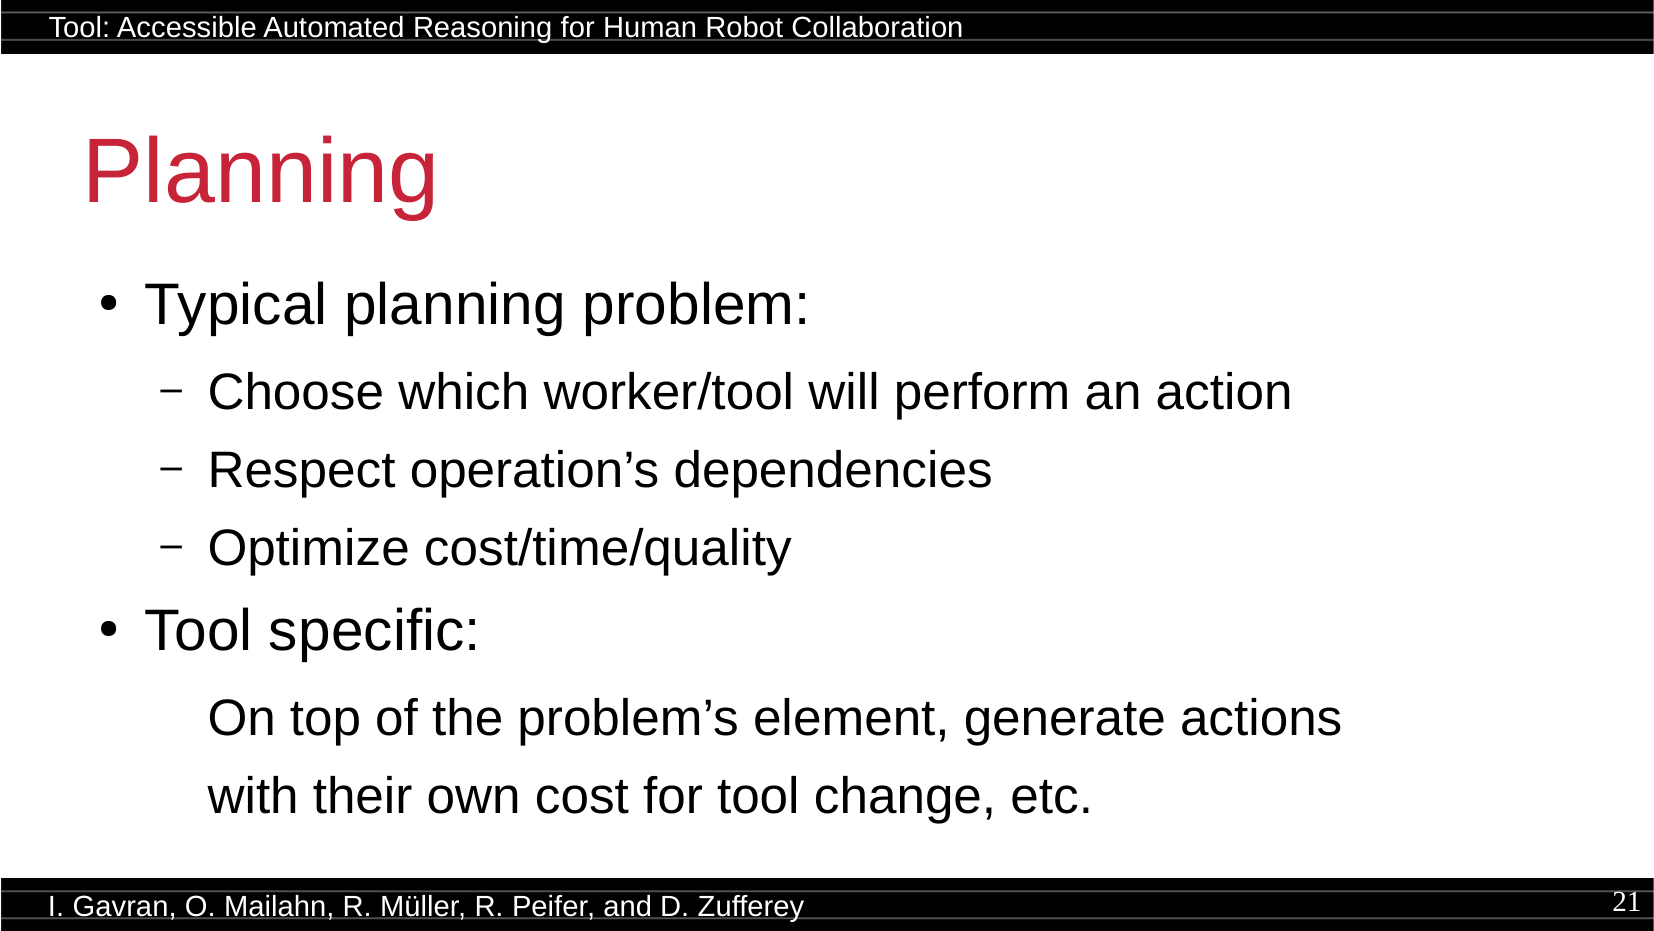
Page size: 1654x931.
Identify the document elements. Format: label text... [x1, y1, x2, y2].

picture [1, 0, 1654, 54]
picture [1, 878, 1654, 931]
list Typical planning problem: Choose which worker/tool will perform an action Respect operation’s dependencies Optimize cost/time/quality Tool specific: On top of the problem’s element, generate actions with their own cost for tool change, etc. [82, 271, 1571, 826]
text_box I. Gavran, O. Mailahn, R. Müller, R. Peifer, and D. Zufferey [33, 882, 821, 931]
title Planning [82, 92, 1571, 249]
text_box Tool: Accessible Automated Reasoning for Human Robot Collaboration [33, 4, 980, 52]
